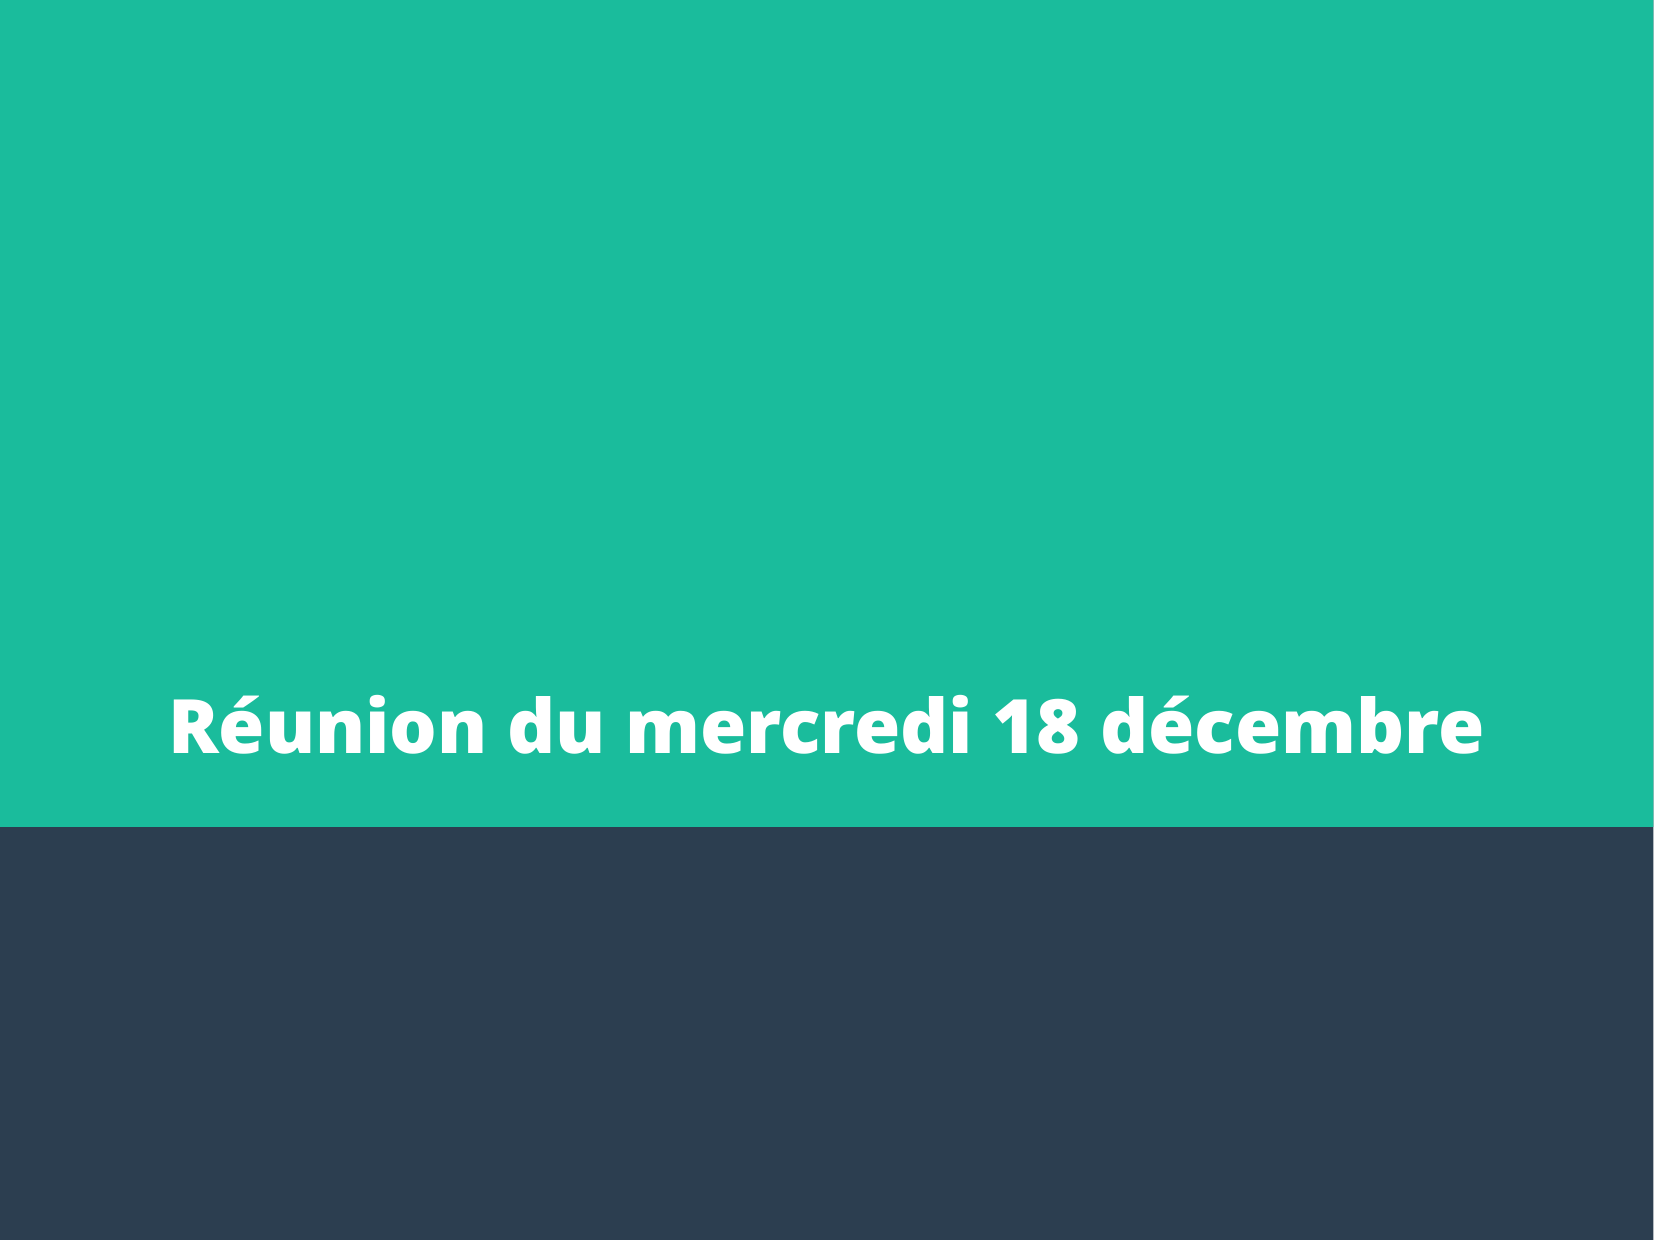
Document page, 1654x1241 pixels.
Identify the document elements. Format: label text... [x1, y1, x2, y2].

title Réunion du mercredi 18 décembre [59, 618, 1595, 779]
